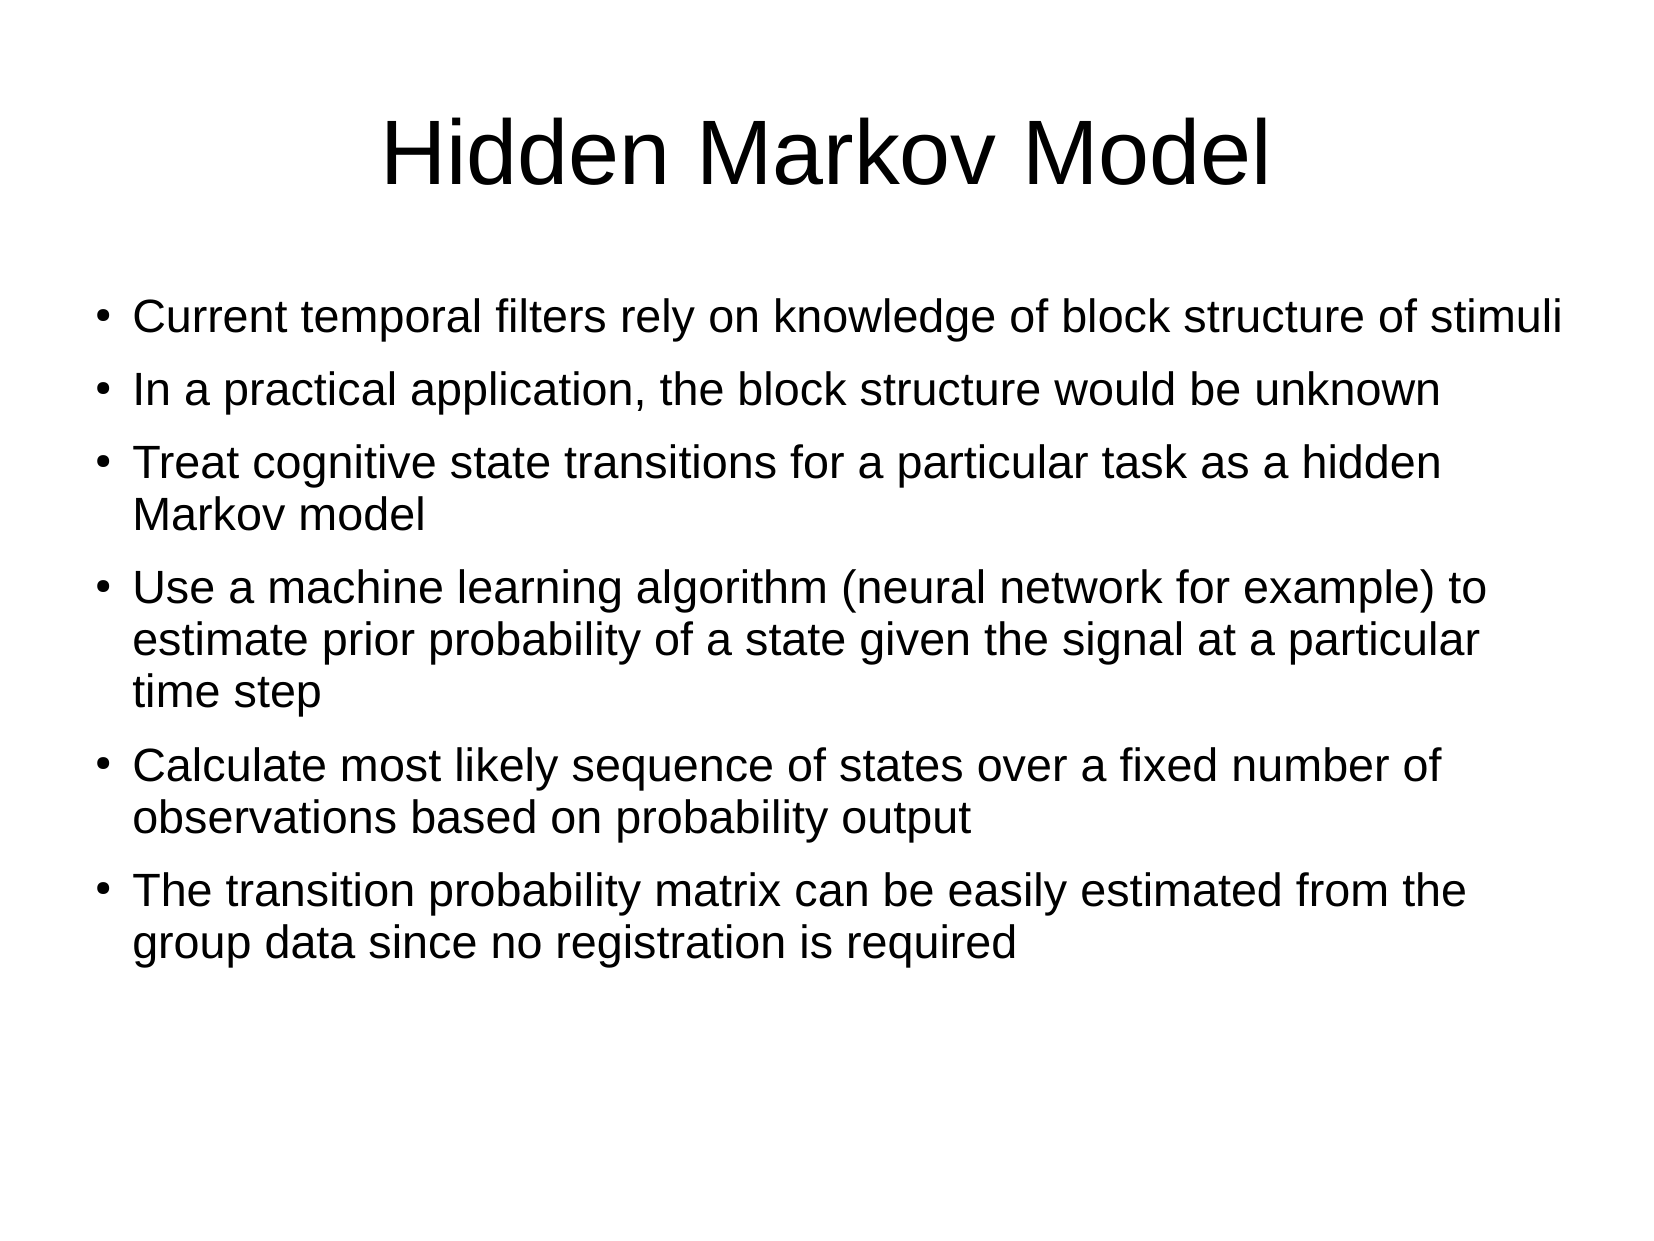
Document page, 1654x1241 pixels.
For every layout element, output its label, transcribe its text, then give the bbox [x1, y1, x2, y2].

list Current temporal filters rely on knowledge of block structure of stimuli In a practical application, the block structure would be unknown Treat cognitive state transitions for a particular task as a hidden Markov model Use a machine learning algorithm (neural network for example) to estimate prior probability of a state given the signal at a particular time step Calculate most likely sequence of states over a fixed number of observations based on probability output The transition probability matrix can be easily estimated from the group data since no registration is required [82, 290, 1571, 1010]
title Hidden Markov Model [82, 49, 1571, 257]
